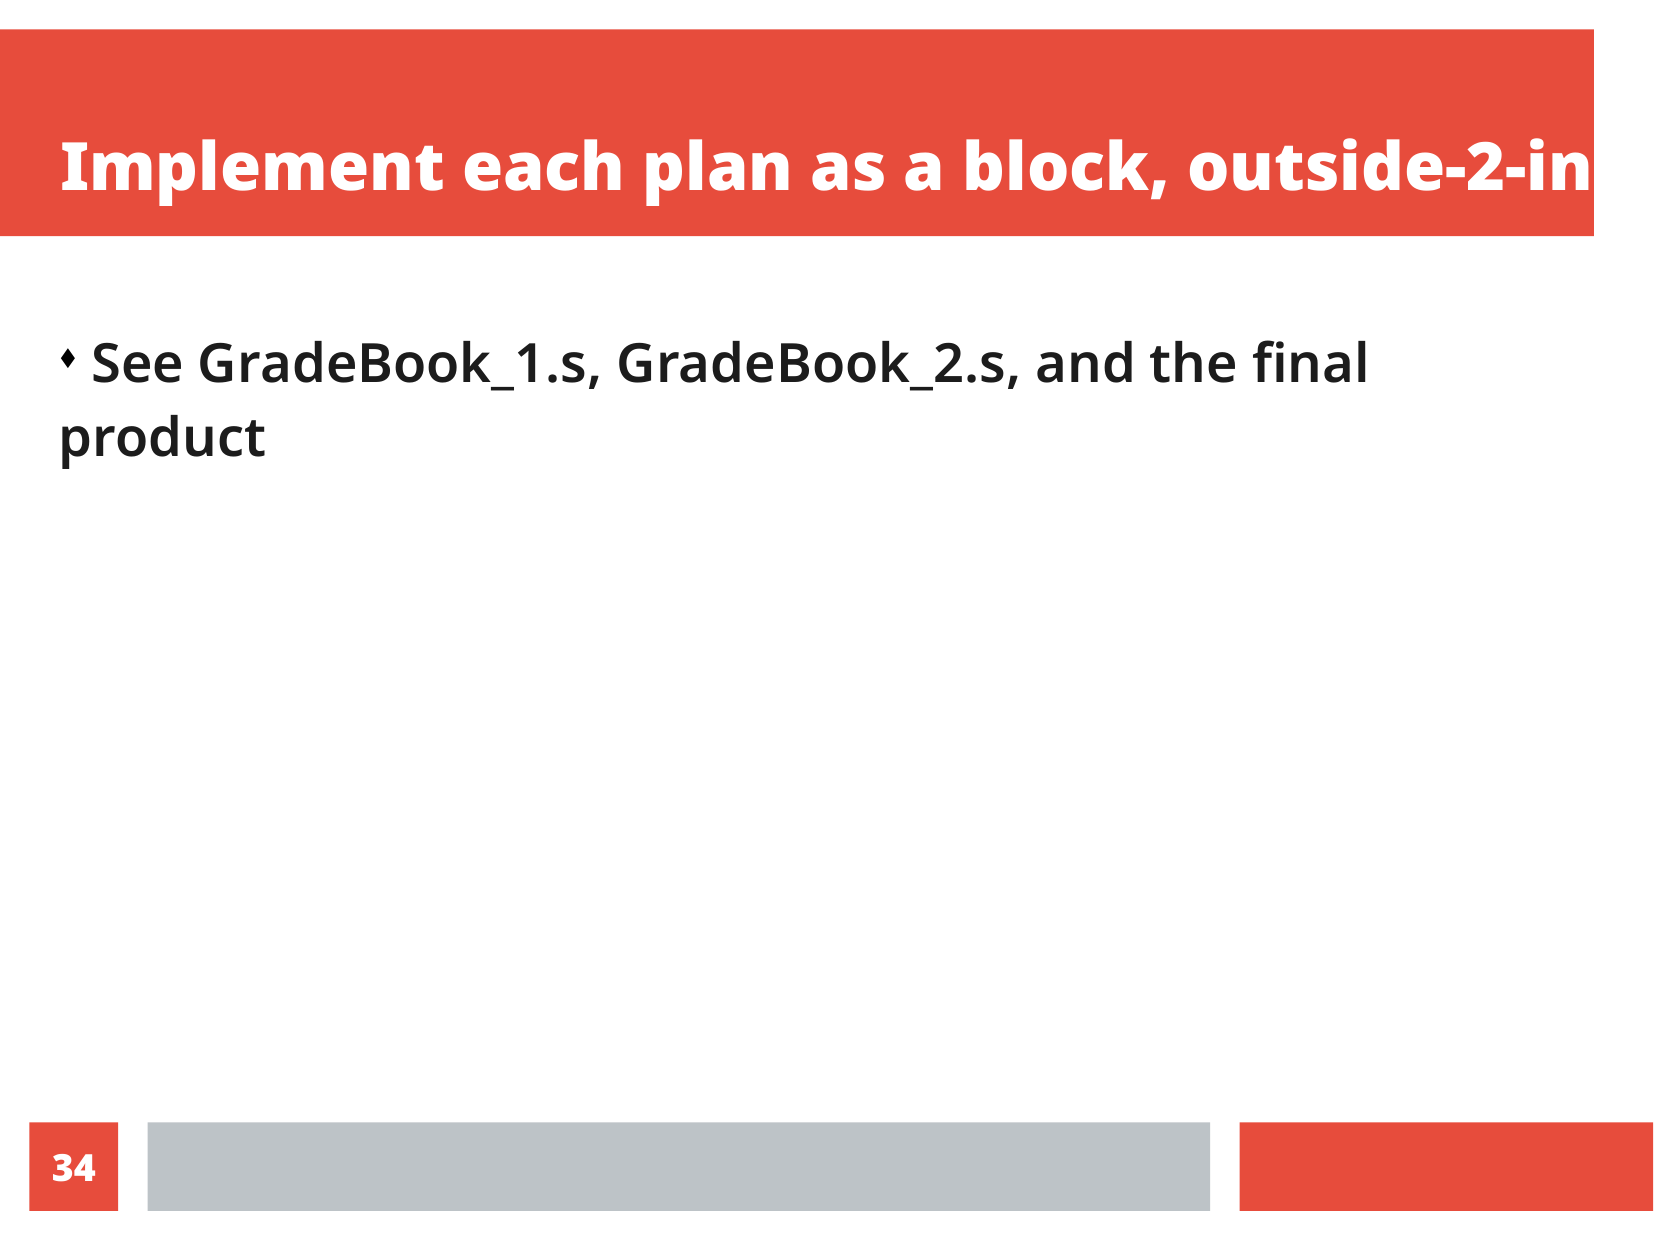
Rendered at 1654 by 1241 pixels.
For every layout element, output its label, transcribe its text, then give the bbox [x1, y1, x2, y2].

list See GradeBook_1.s, GradeBook_2.s, and the final product [58, 324, 1565, 1093]
title Implement each plan as a block, outside-2-in [60, 62, 1595, 211]
